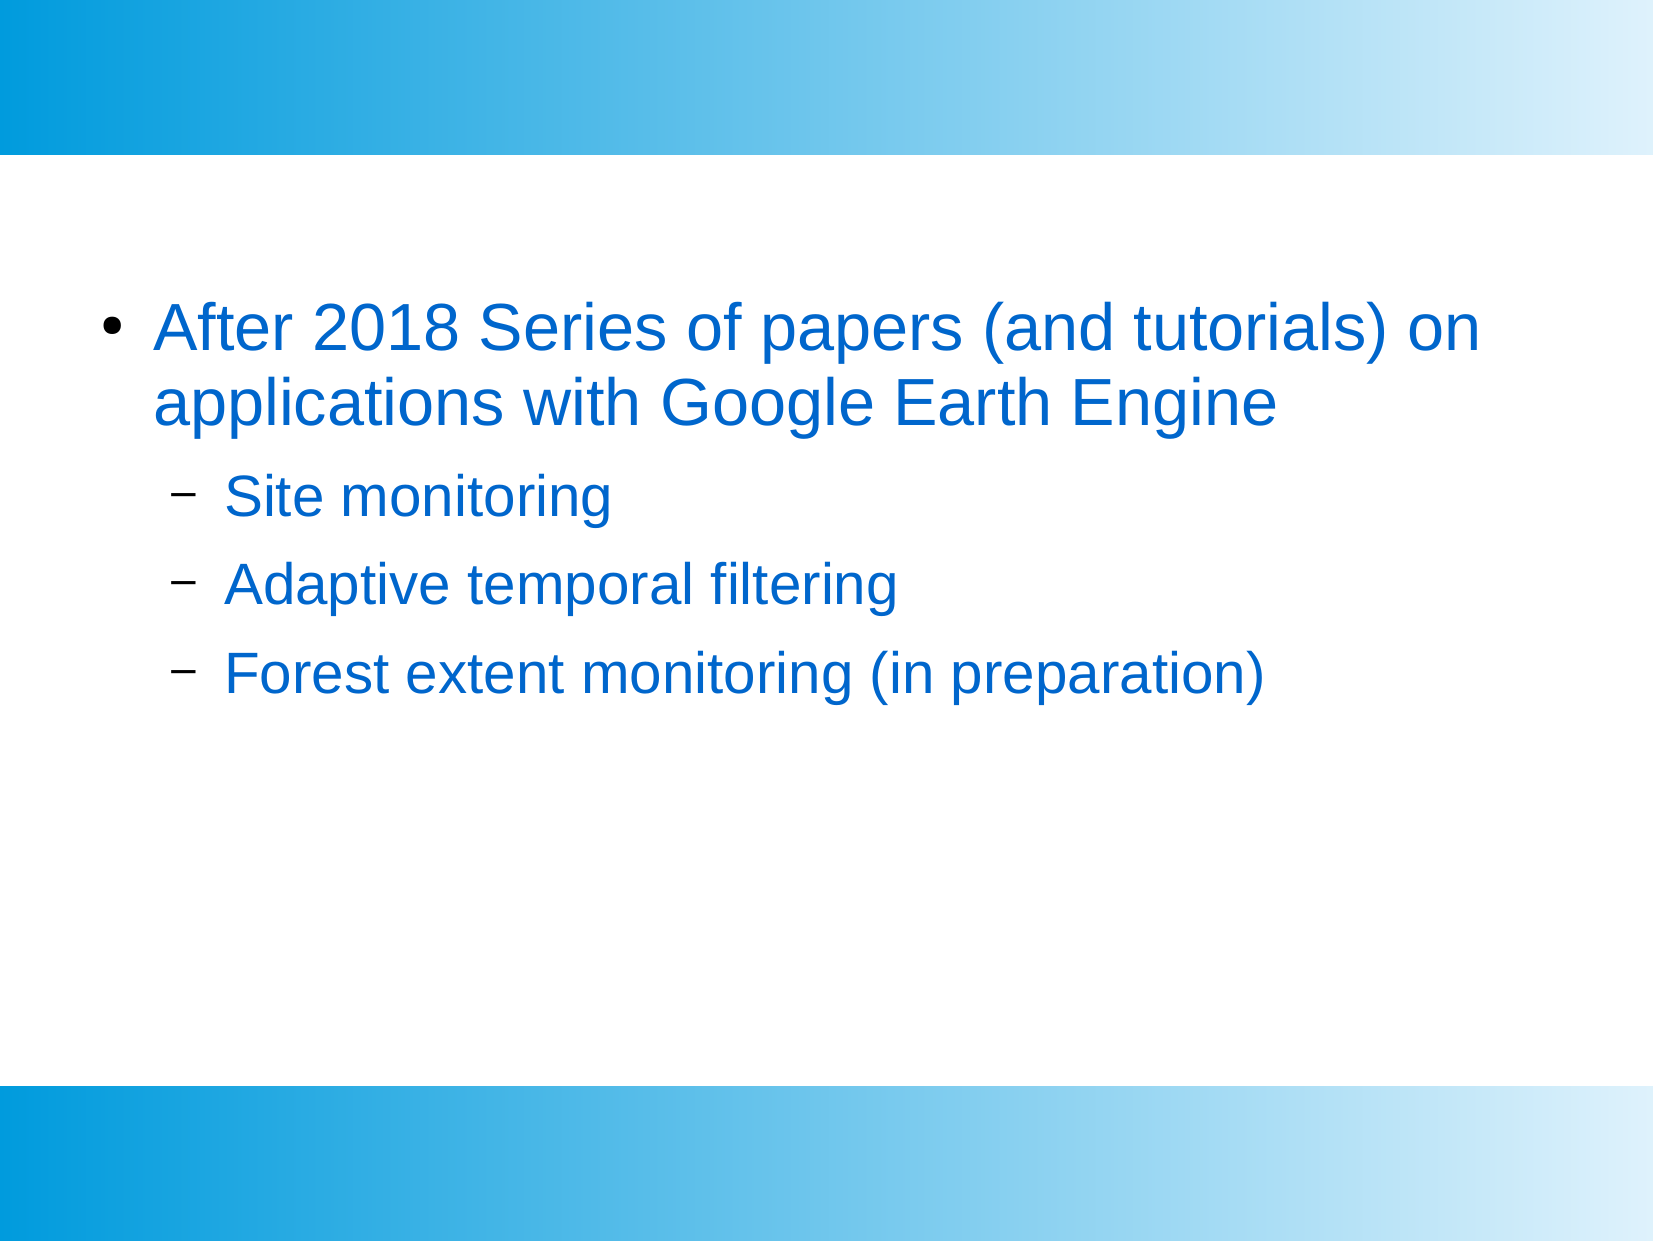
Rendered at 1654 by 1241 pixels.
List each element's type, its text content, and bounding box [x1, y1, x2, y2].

title [82, 49, 1571, 155]
list After 2018 Series of papers (and tutorials) on applications with Google Earth Engine Site monitoring Adaptive temporal filtering Forest extent monitoring (in preparation) [82, 290, 1571, 1010]
